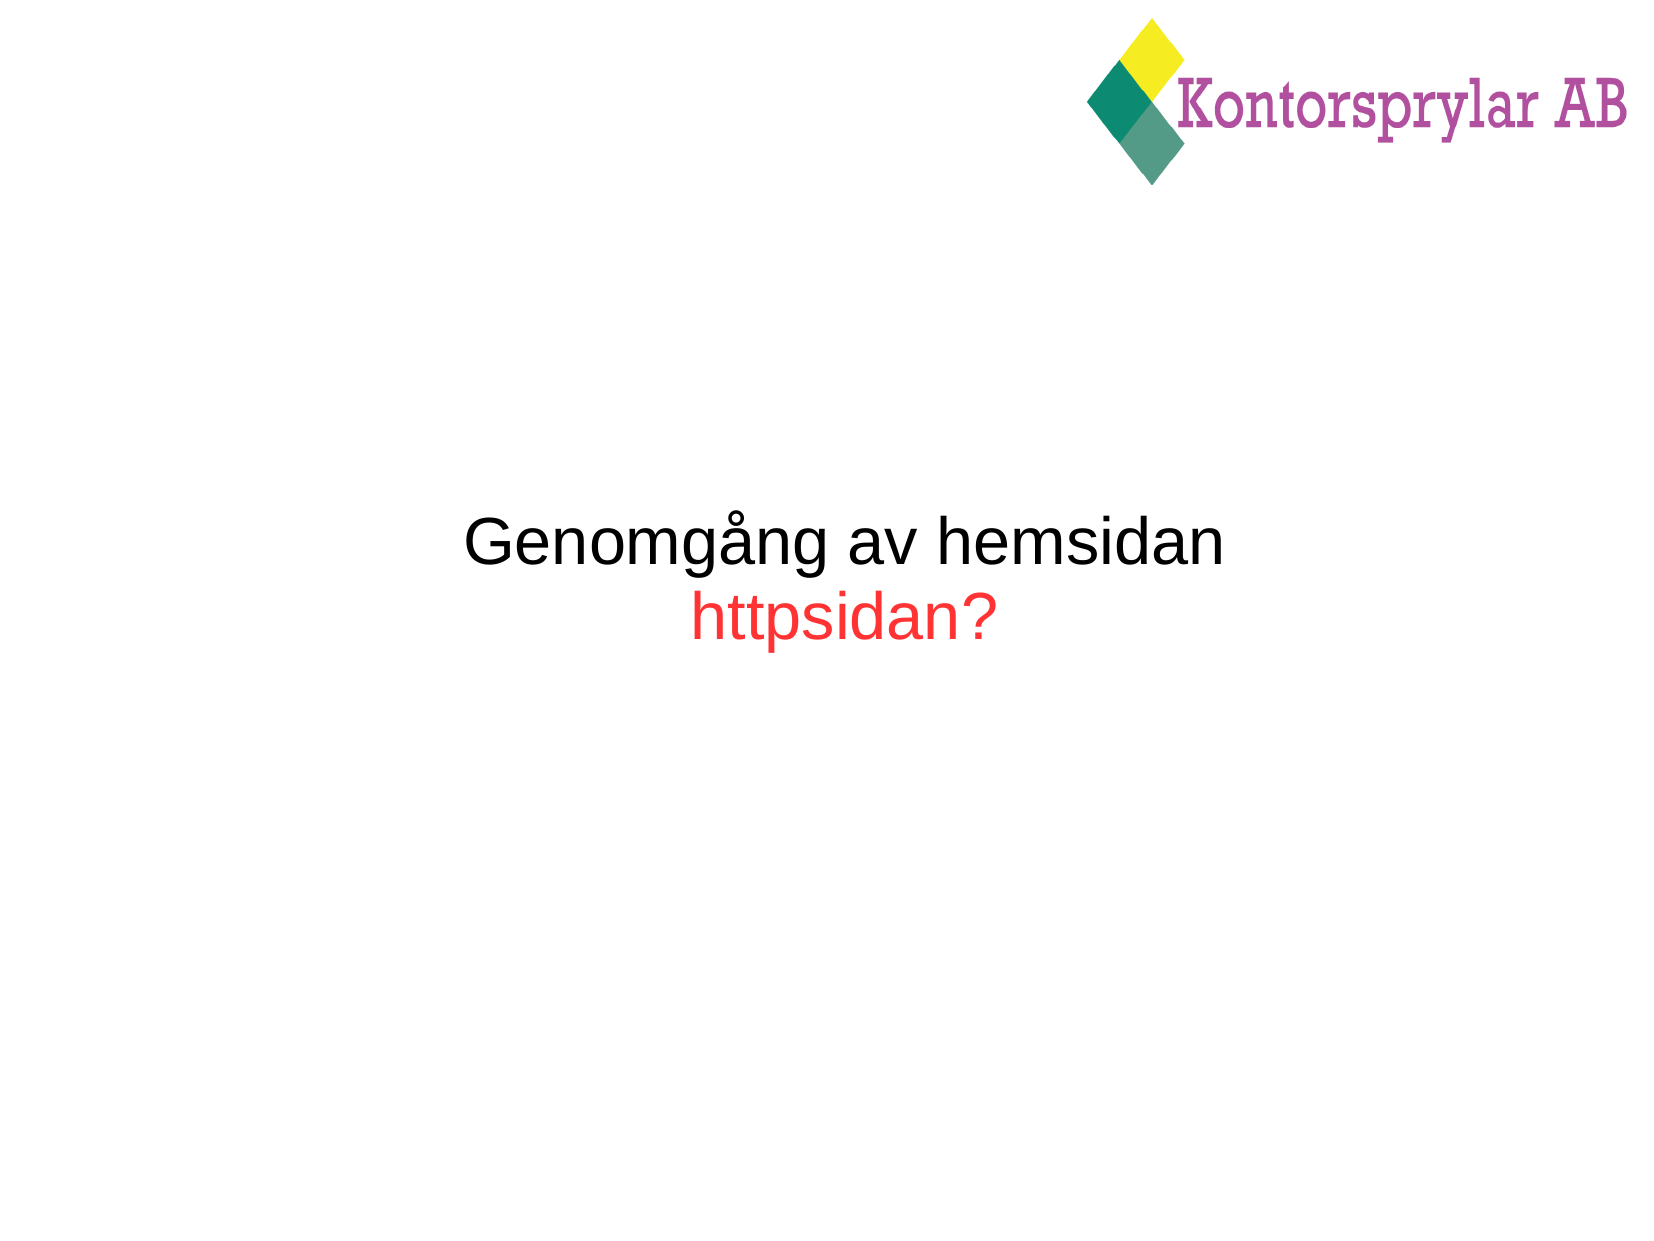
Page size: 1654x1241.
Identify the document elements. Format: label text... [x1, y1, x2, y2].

picture [1086, 9, 1654, 190]
subtitle Genomgång av hemsidan httpsidan? [82, 49, 1571, 1109]
